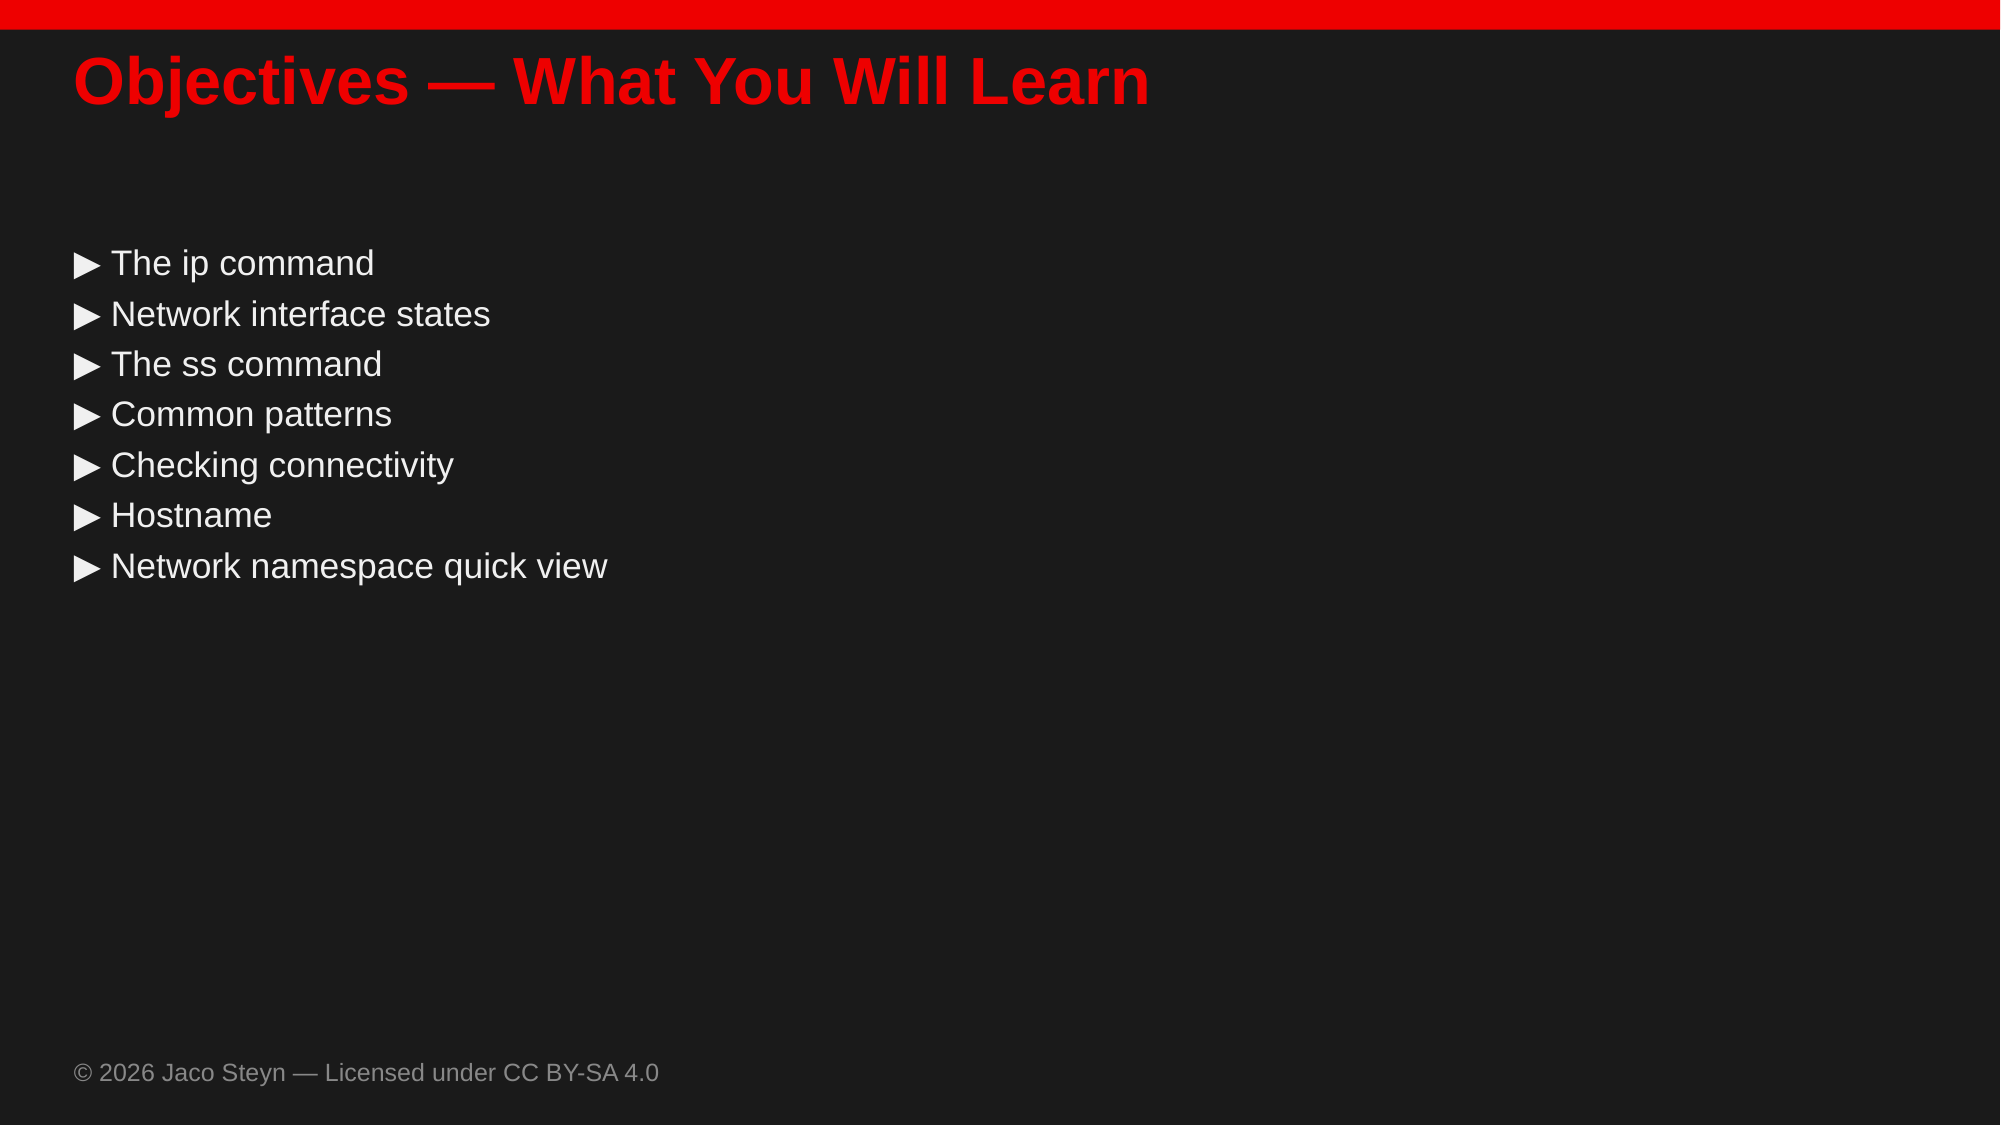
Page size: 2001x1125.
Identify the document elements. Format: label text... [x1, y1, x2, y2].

text_box [0, 0, 2001, 30]
text_box Objectives — What You Will Learn [59, 36, 1942, 208]
text_box ▶ The ip command ▶ Network interface states ▶ The ss command ▶ Common patterns ▶ Checking connectivity ▶ Hostname ▶ Network namespace quick view [59, 236, 1942, 1037]
text_box © 2026 Jaco Steyn — Licensed under CC BY-SA 4.0 [59, 1051, 1942, 1093]
